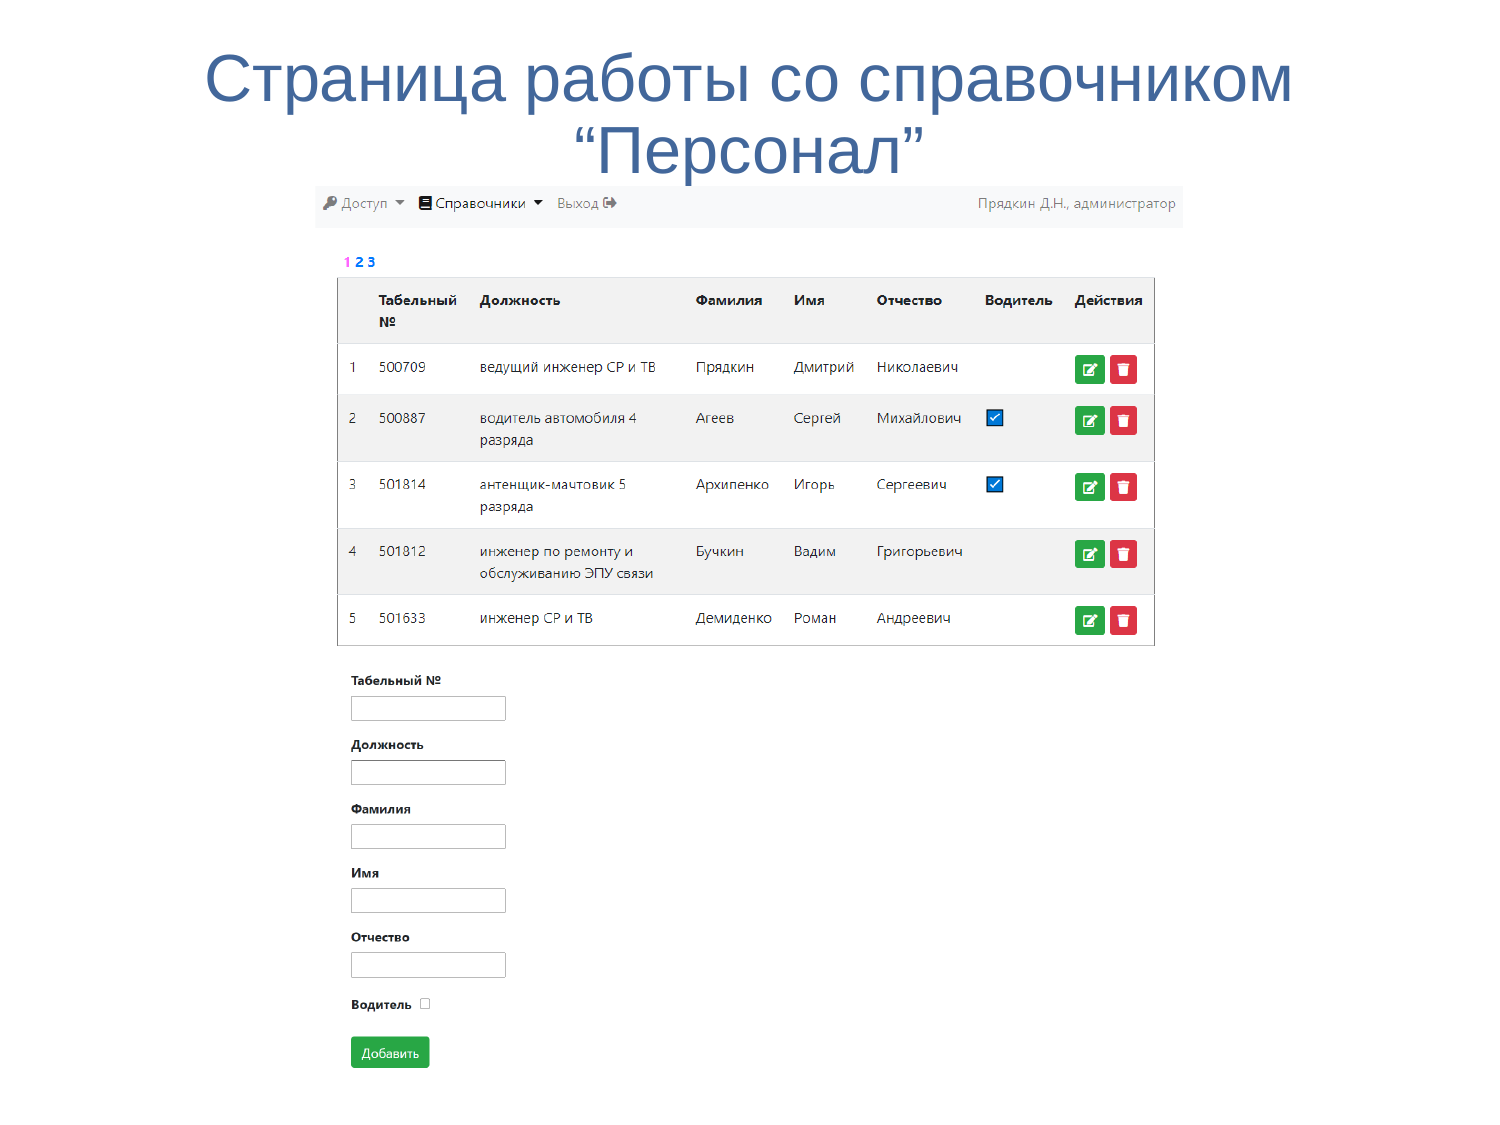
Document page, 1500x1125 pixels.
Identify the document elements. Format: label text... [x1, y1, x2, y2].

picture [315, 186, 1185, 1088]
text_box Страница работы со справочником “Персонал” [74, 44, 1425, 188]
